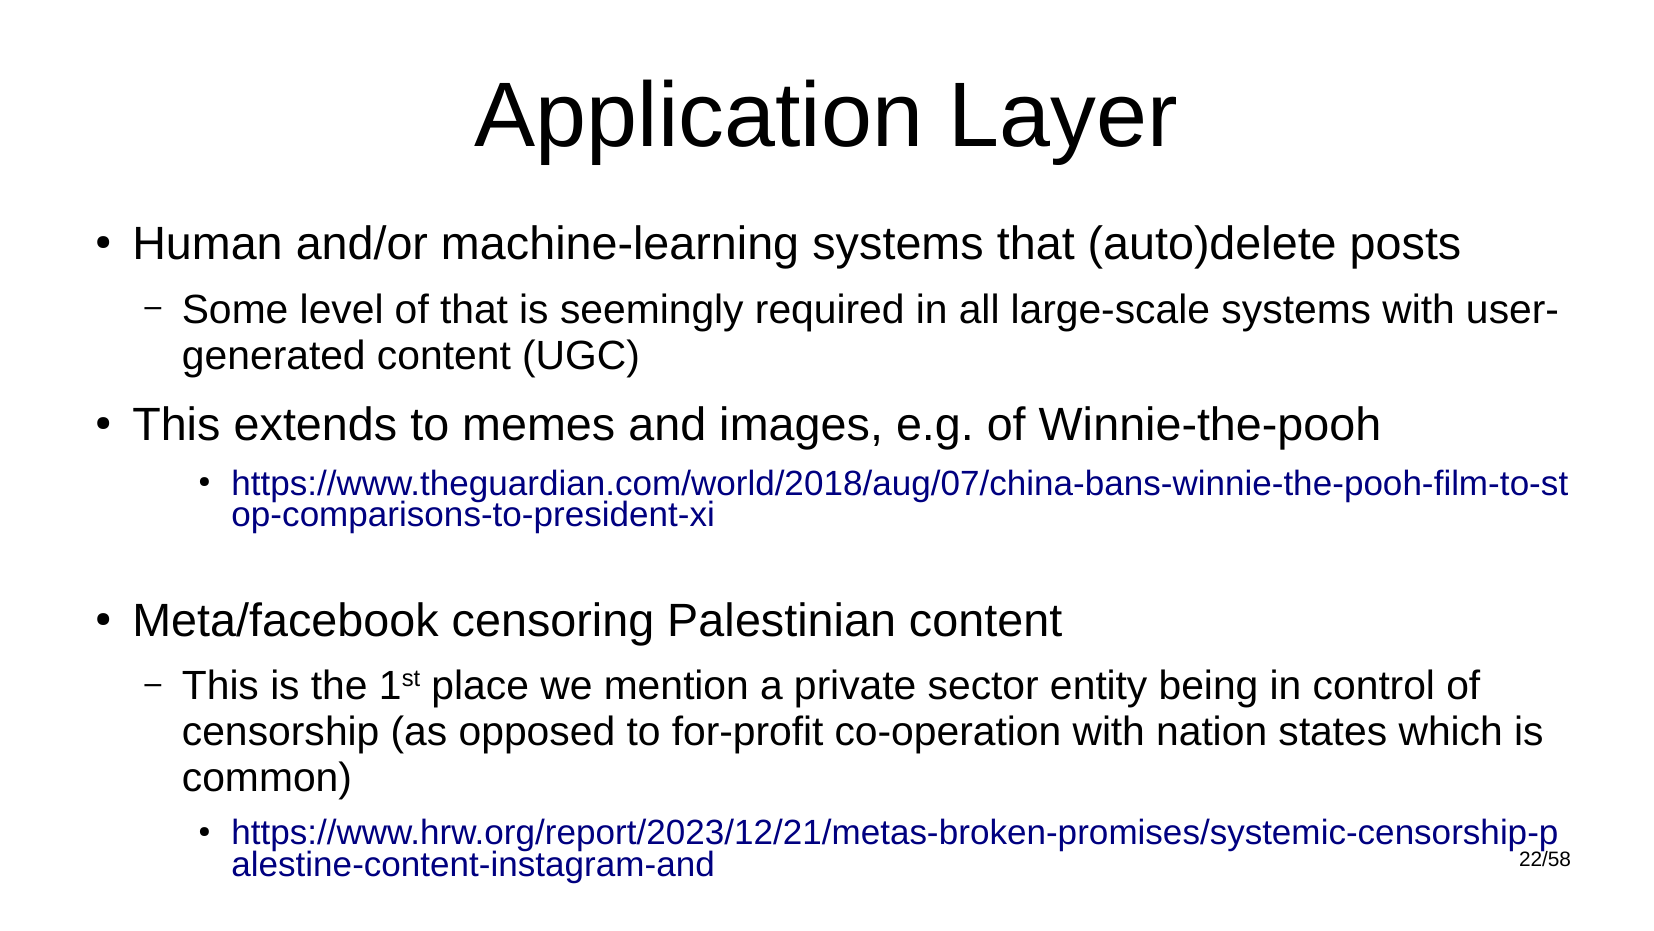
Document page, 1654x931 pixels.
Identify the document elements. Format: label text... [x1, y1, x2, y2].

title Application Layer [82, 37, 1571, 193]
list Human and/or machine-learning systems that (auto)delete posts Some level of that is seemingly required in all large-scale systems with user-generated content (UGC) This extends to memes and images, e.g. of Winnie-the-pooh https://www.theguardian.com/world/2018/aug/07/china-bans-winnie-the-pooh-film-to-stop-comparisons-to-president-xi Meta/facebook censoring Palestinian content This is the 1st place we mention a private sector entity being in control of censorship (as opposed to for-profit co-operation with nation states which is common) https://www.hrw.org/report/2023/12/21/metas-broken-promises/systemic-censorship-palestine-content-instagram-and [82, 217, 1571, 863]
